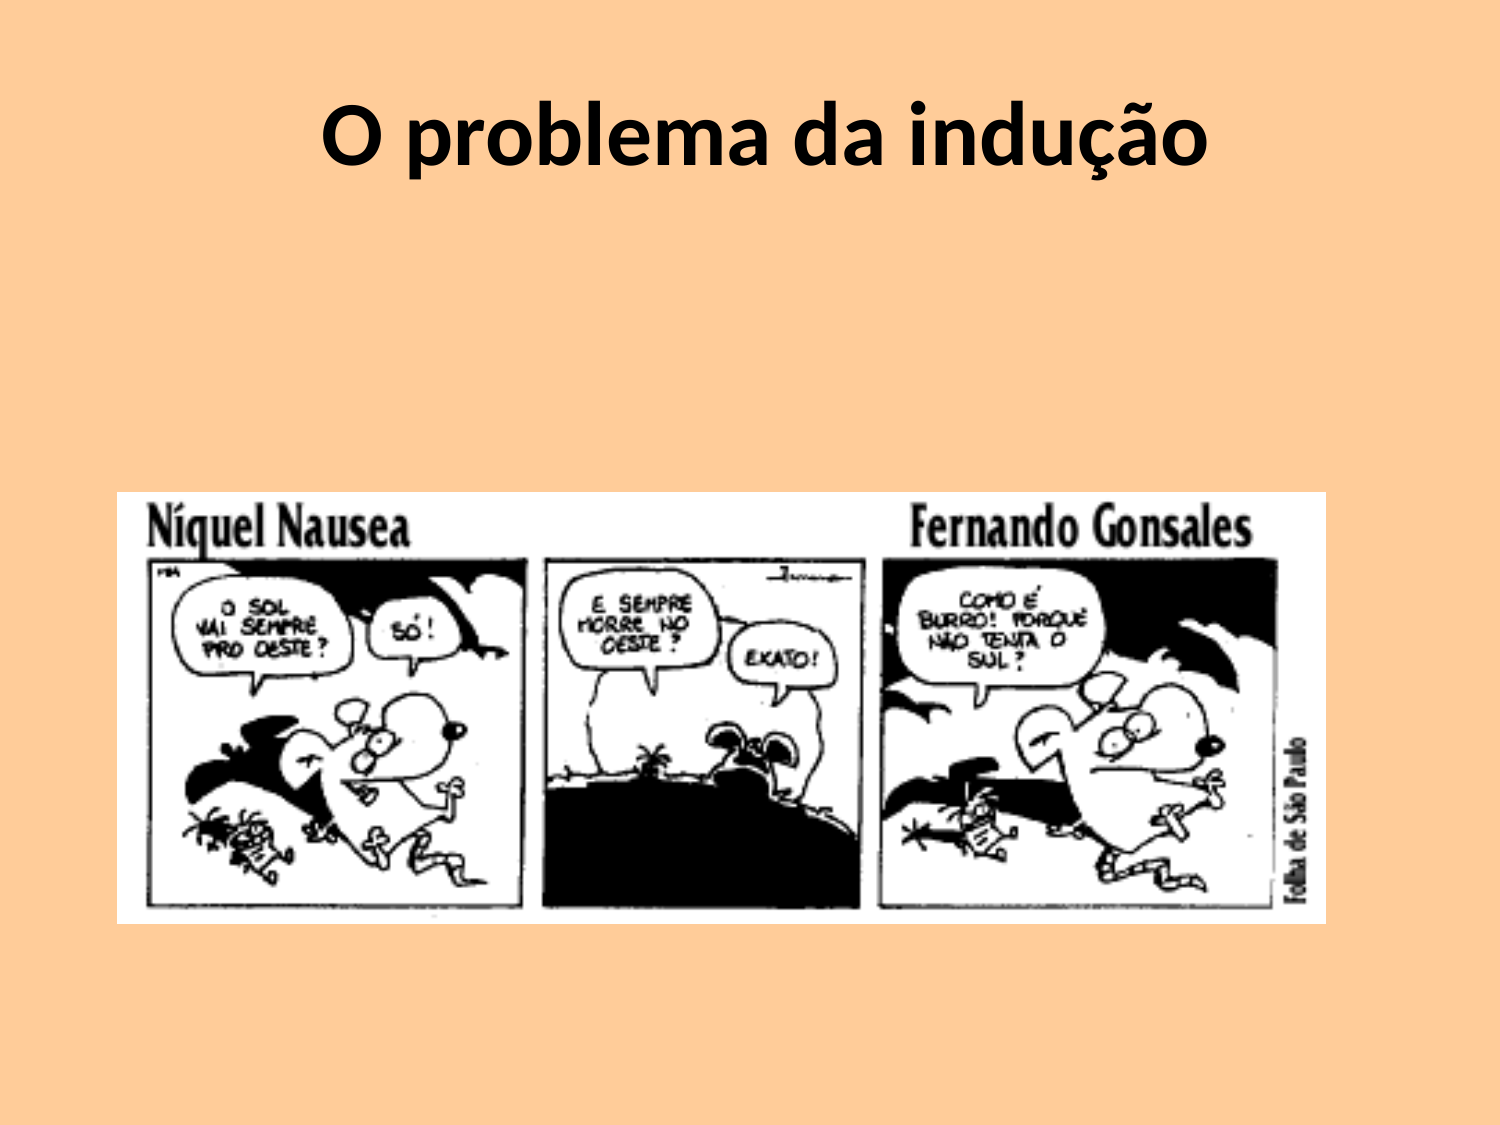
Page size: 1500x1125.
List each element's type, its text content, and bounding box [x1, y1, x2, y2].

title O problema da indução [128, 58, 1404, 269]
picture [117, 492, 1326, 924]
